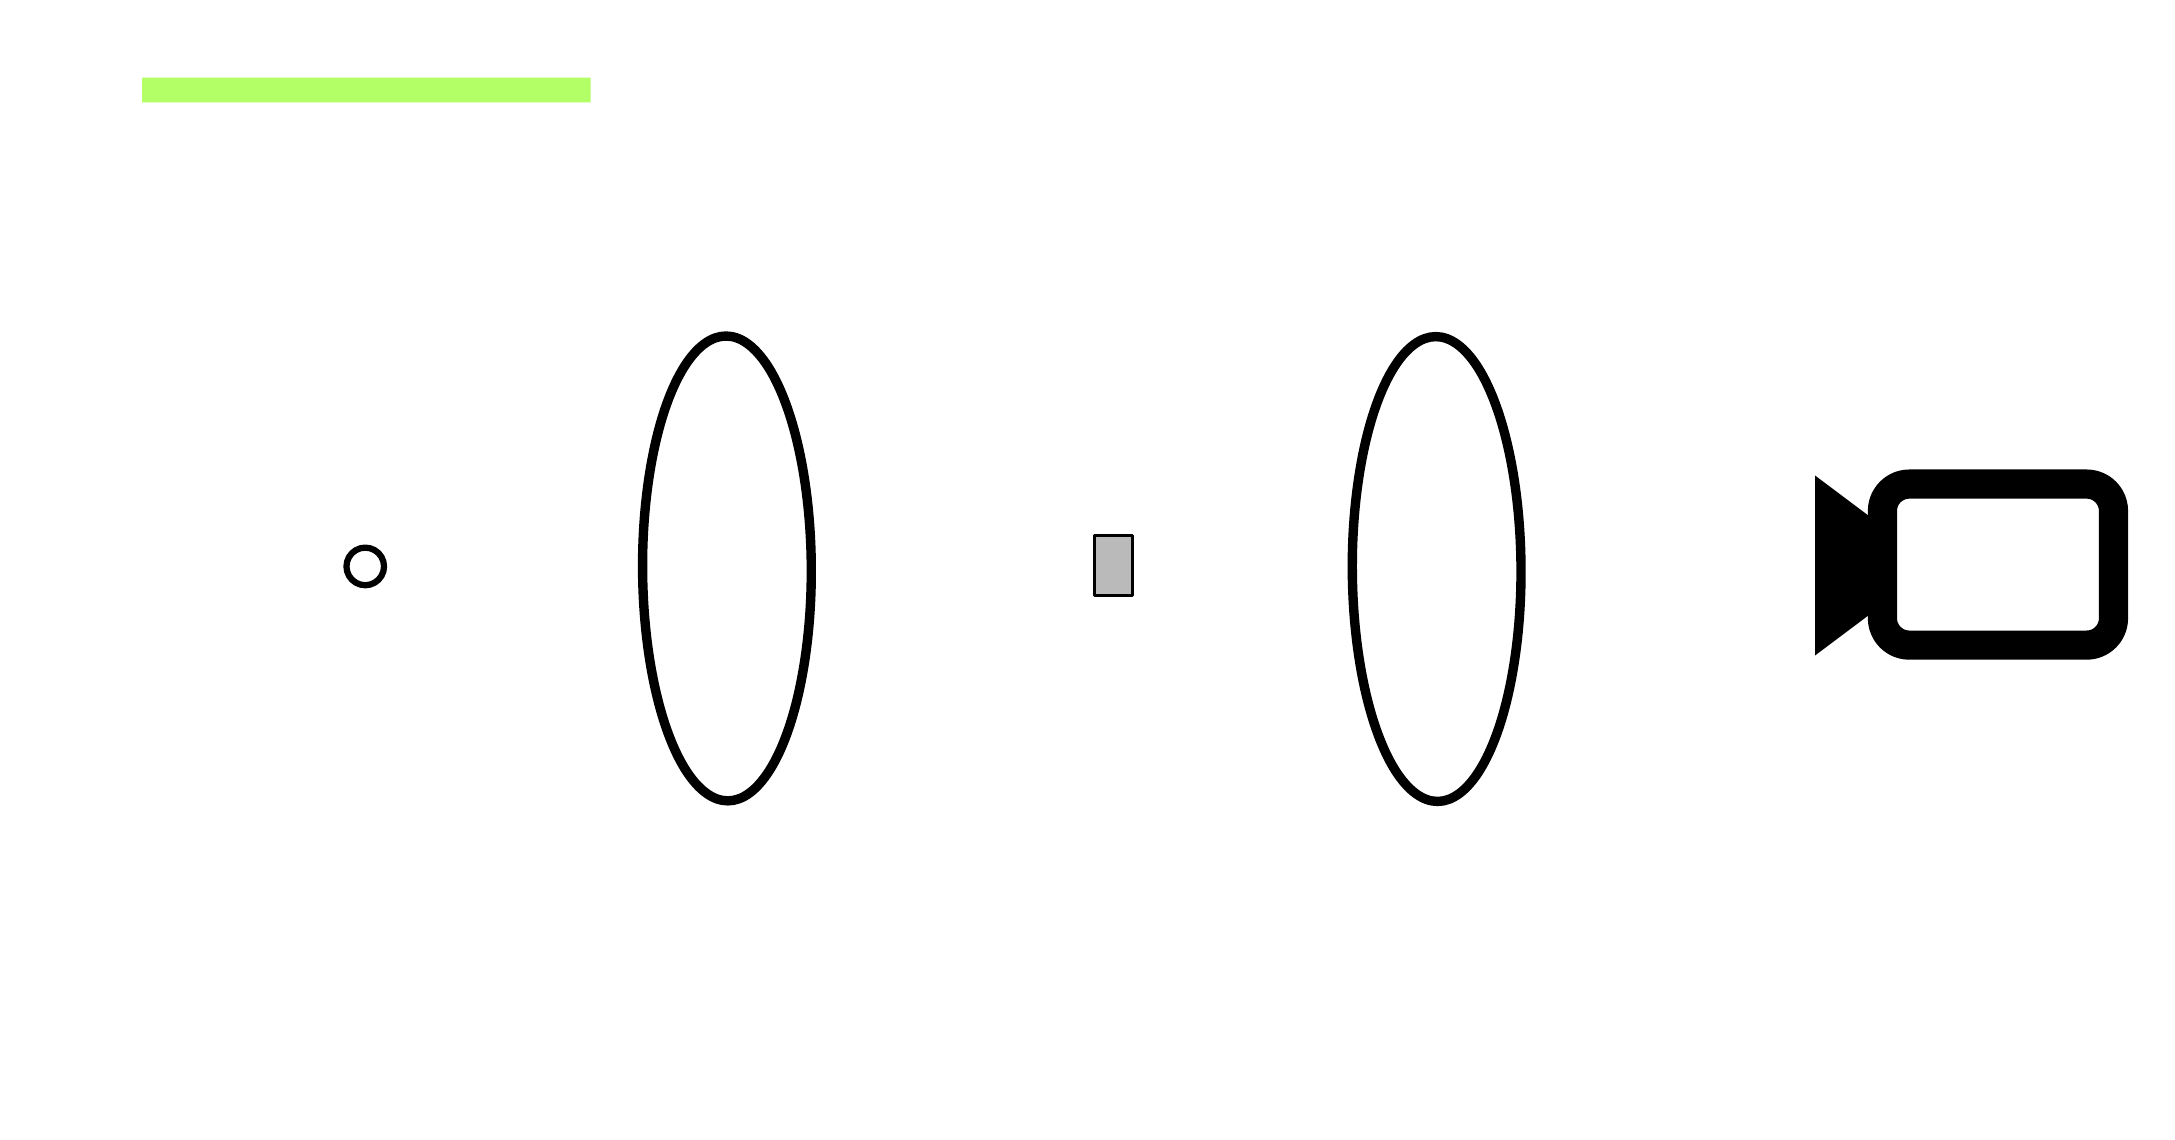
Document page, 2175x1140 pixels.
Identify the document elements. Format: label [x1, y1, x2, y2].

text_box [1352, 336, 1522, 802]
text_box [1882, 484, 2114, 646]
text_box [642, 336, 812, 801]
text_box [1094, 535, 1133, 596]
text_box [1815, 475, 1876, 656]
